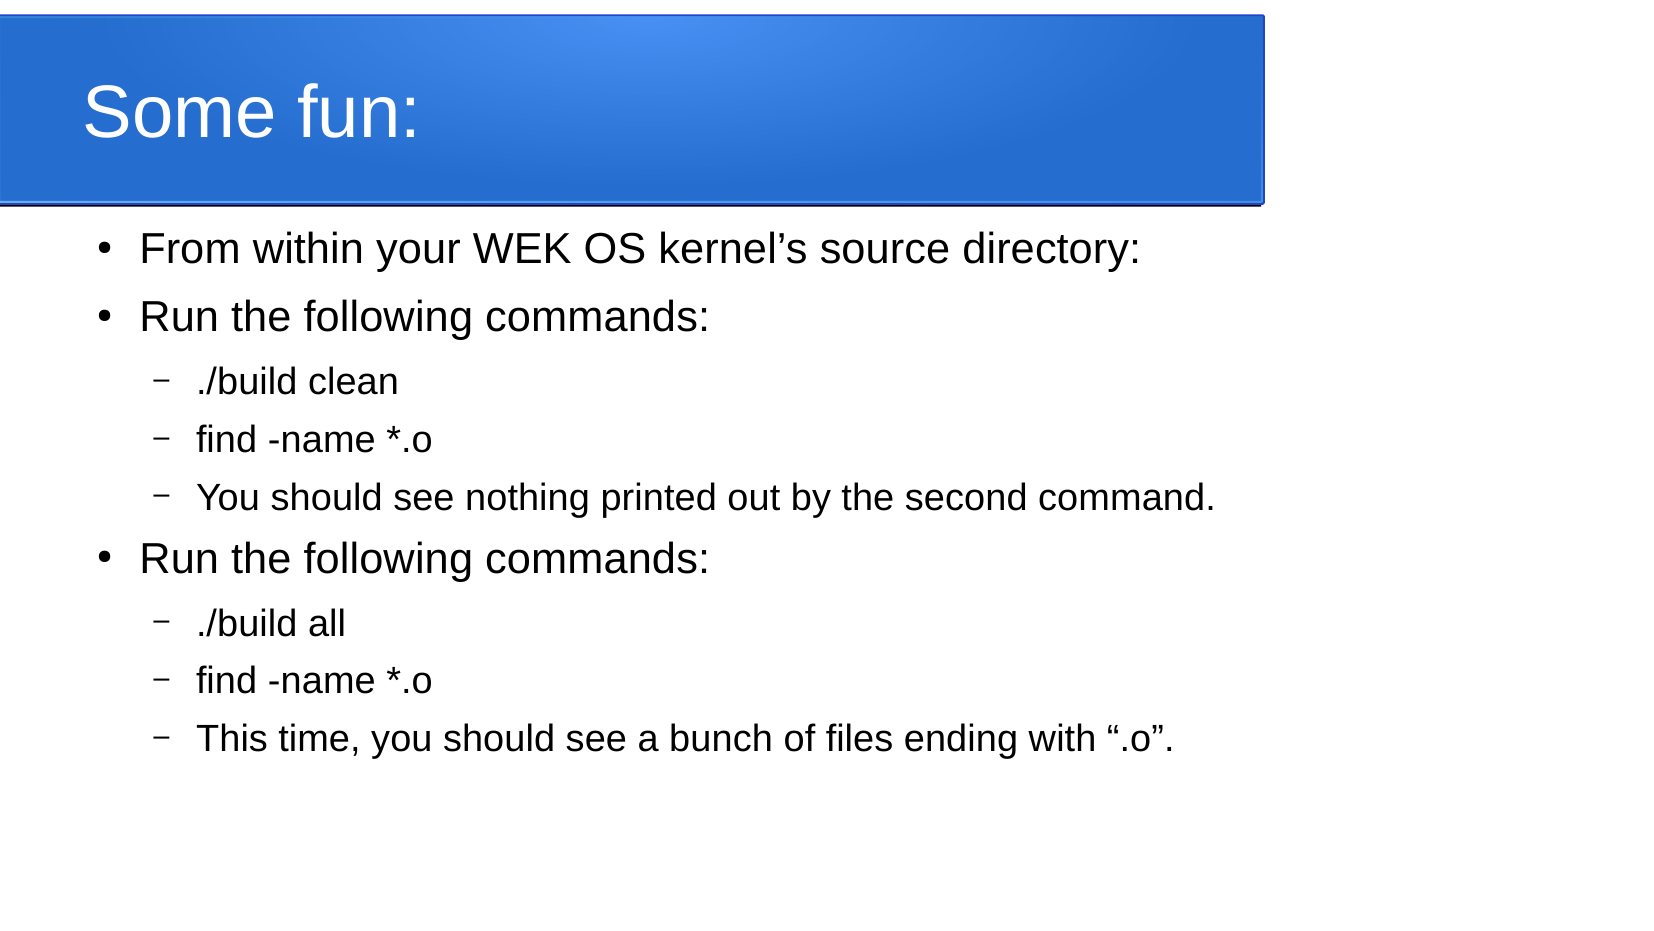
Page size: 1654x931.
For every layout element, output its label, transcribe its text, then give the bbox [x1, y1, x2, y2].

list From within your WEK OS kernel’s source directory: Run the following commands: ./build clean find -name *.o You should see nothing printed out by the second command. Run the following commands: ./build all find -name *.o This time, you should see a bunch of files ending with “.o”. [82, 224, 1571, 764]
title Some fun: [82, 35, 1235, 189]
